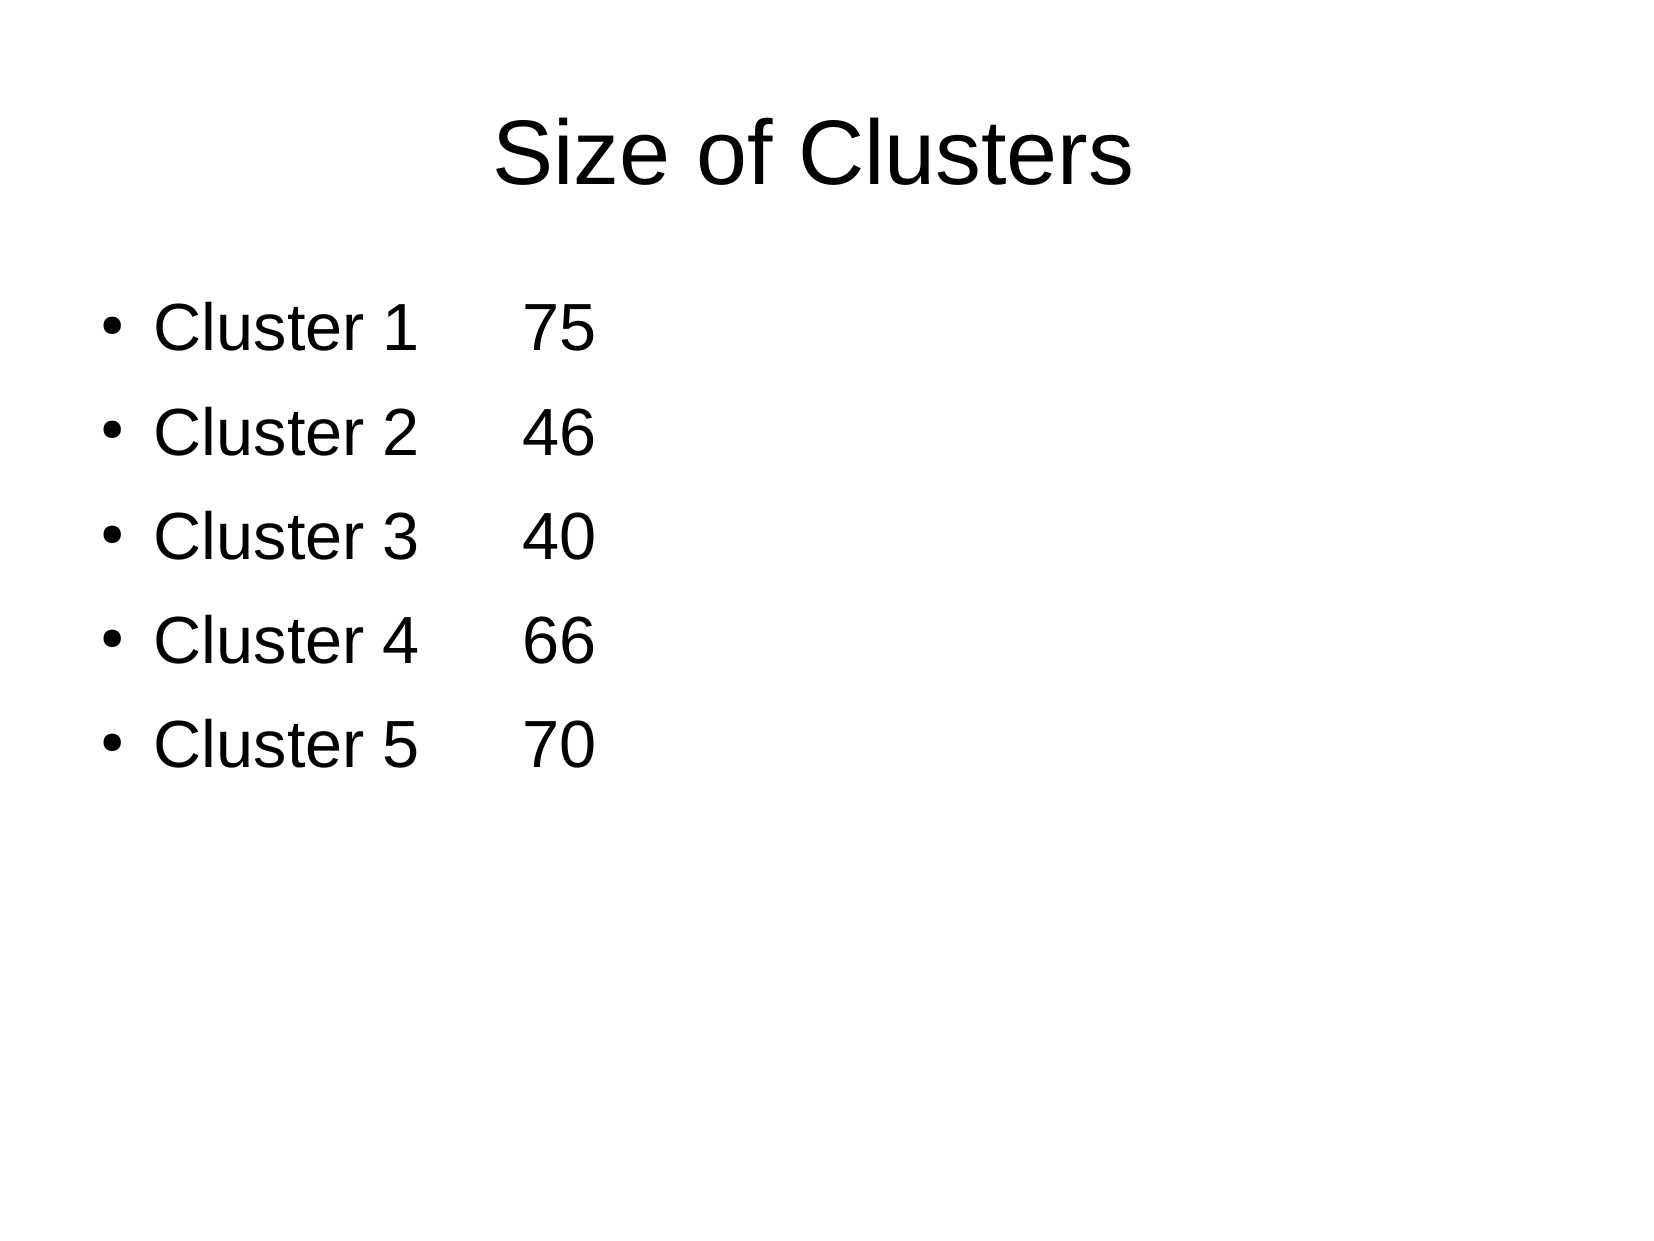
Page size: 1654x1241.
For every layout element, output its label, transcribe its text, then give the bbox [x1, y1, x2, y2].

title Size of Clusters [82, 49, 1571, 257]
list Cluster 1 75 Cluster 2 46 Cluster 3 40 Cluster 4 66 Cluster 5 70 [82, 290, 1571, 1010]
